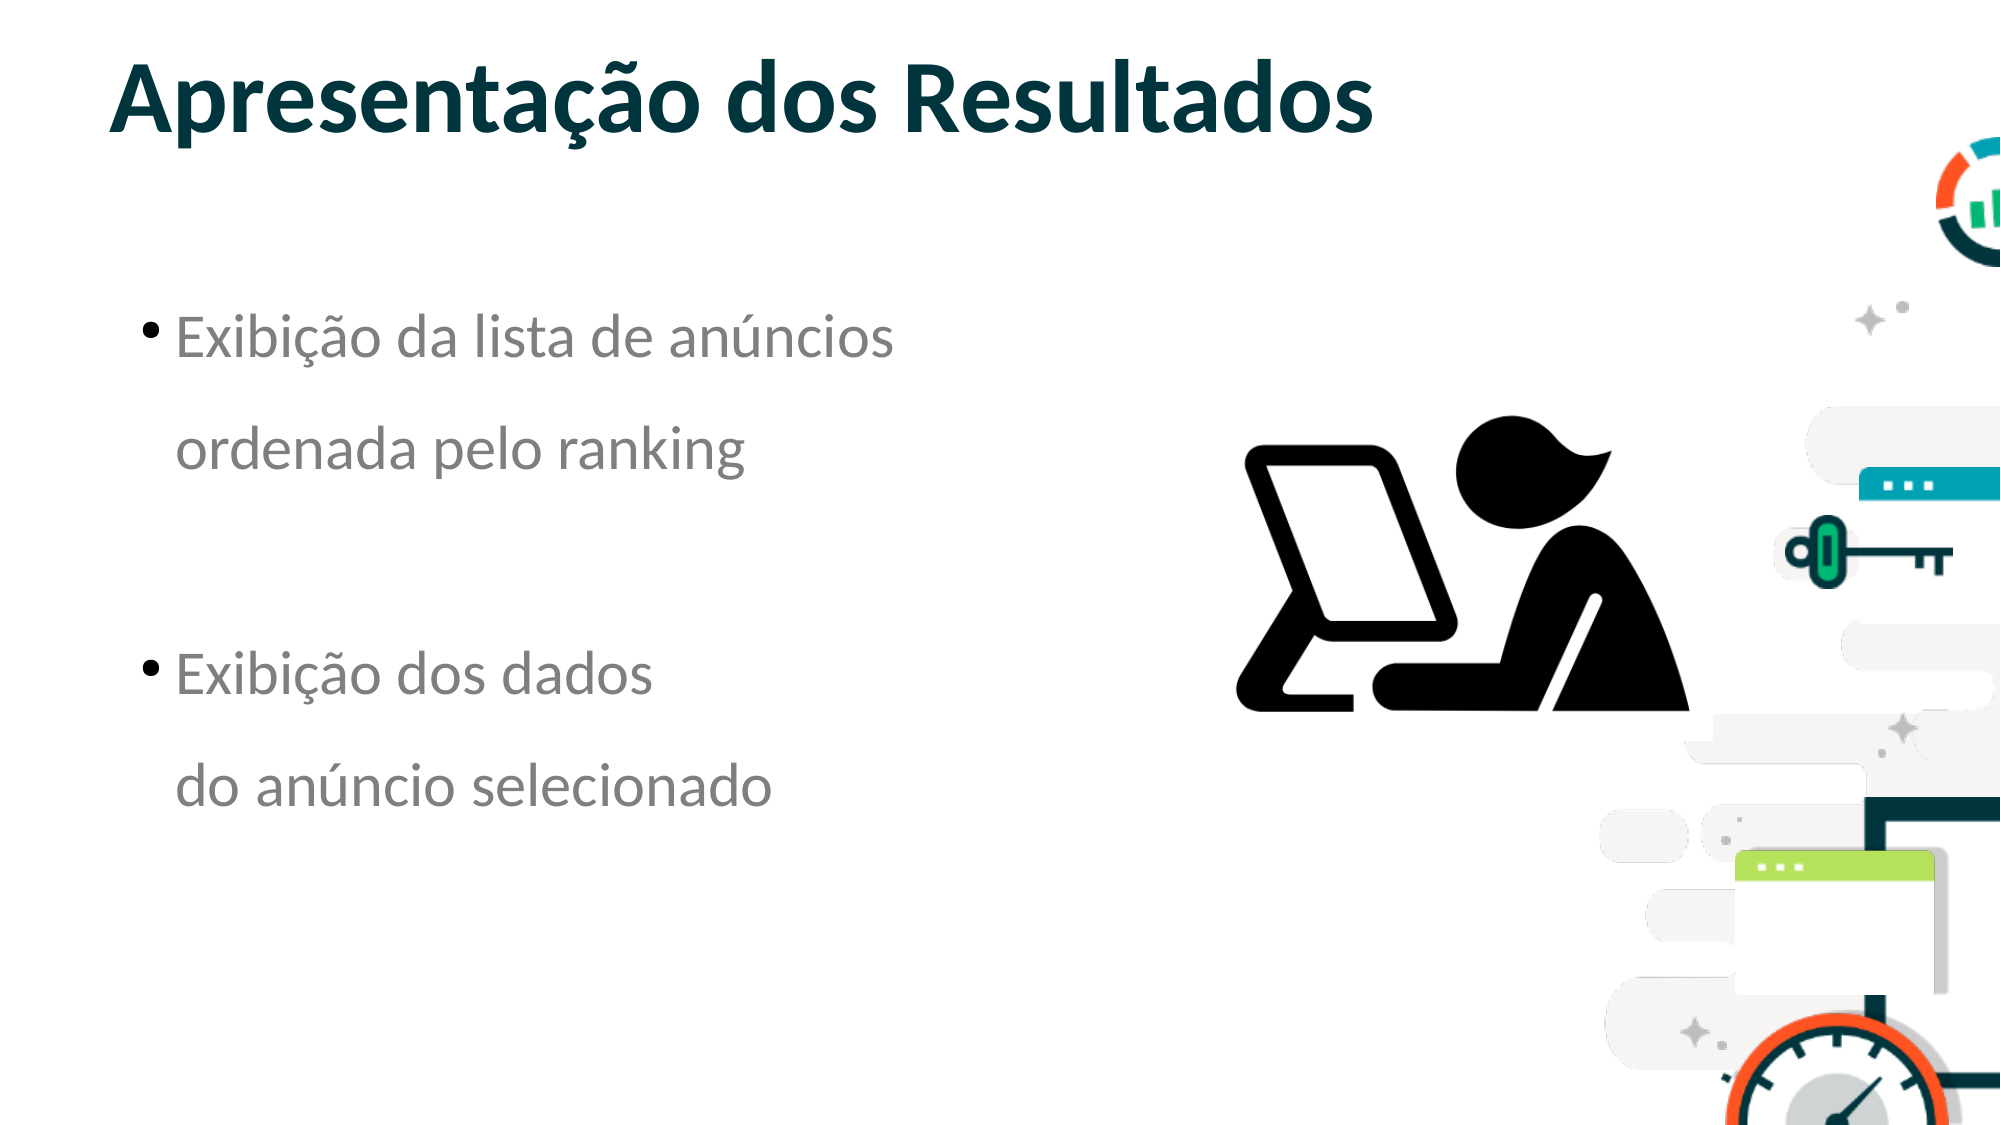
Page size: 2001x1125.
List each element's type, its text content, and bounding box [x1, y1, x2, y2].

picture [1936, 137, 2000, 267]
subtitle Exibição da lista de anúncios ordenada pelo ranking Exibição dos dados do anúncio selecionado [89, 249, 1590, 1025]
picture [1191, 384, 2000, 1125]
title Apresentação dos Resultados [94, 0, 1892, 199]
picture [1854, 304, 1886, 336]
picture [1896, 301, 1909, 313]
